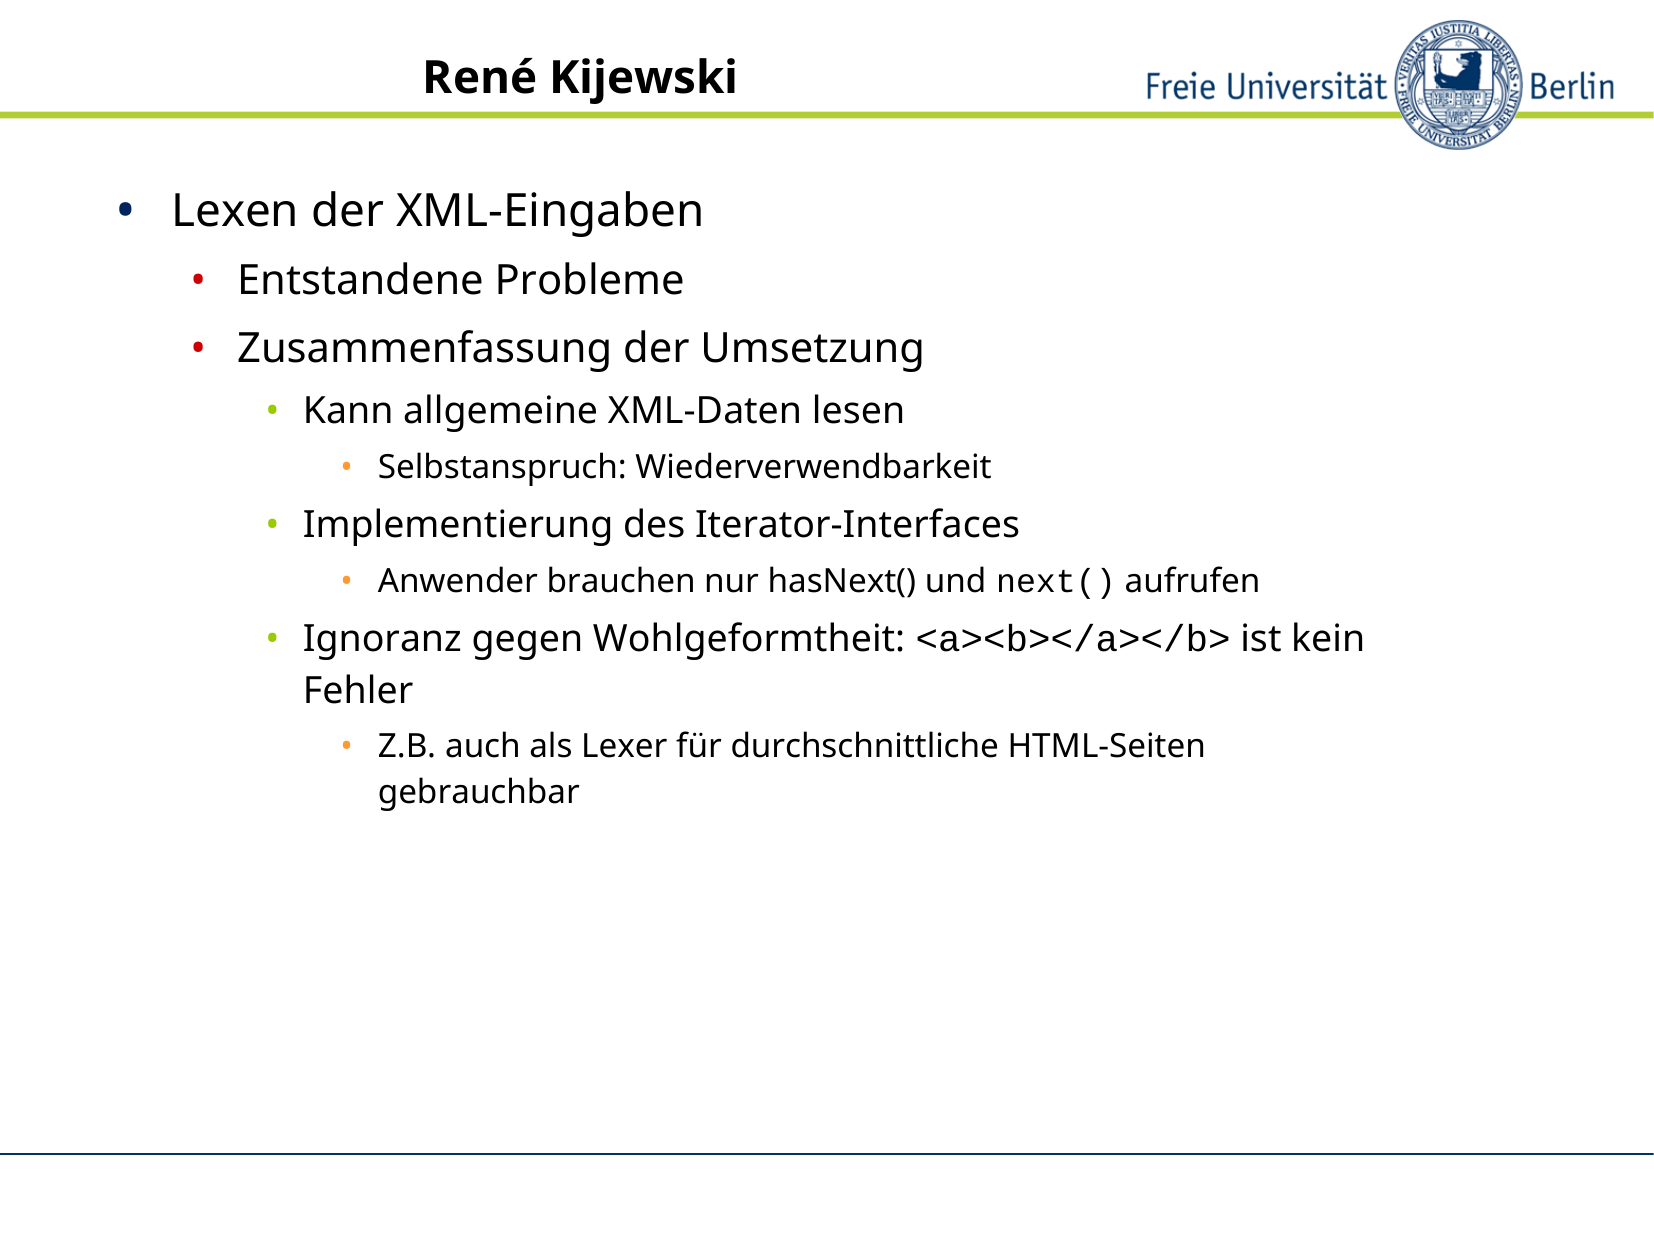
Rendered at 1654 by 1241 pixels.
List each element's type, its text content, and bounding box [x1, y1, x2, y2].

list Lexen der XML-Eingaben Entstandene Probleme Zusammenfassung der Umsetzung Kann allgemeine XML-Daten lesen Selbstanspruch: Wiederverwendbarkeit Implementierung des Iterator-Interfaces Anwender brauchen nur hasNext() und next() aufrufen Ignoranz gegen Wohlgeformtheit: <a><b></a></b> ist kein Fehler Z.B. auch als Lexer für durchschnittliche HTML-Seiten gebrauchbar [115, 177, 1418, 759]
title René Kijewski [422, 0, 1654, 152]
